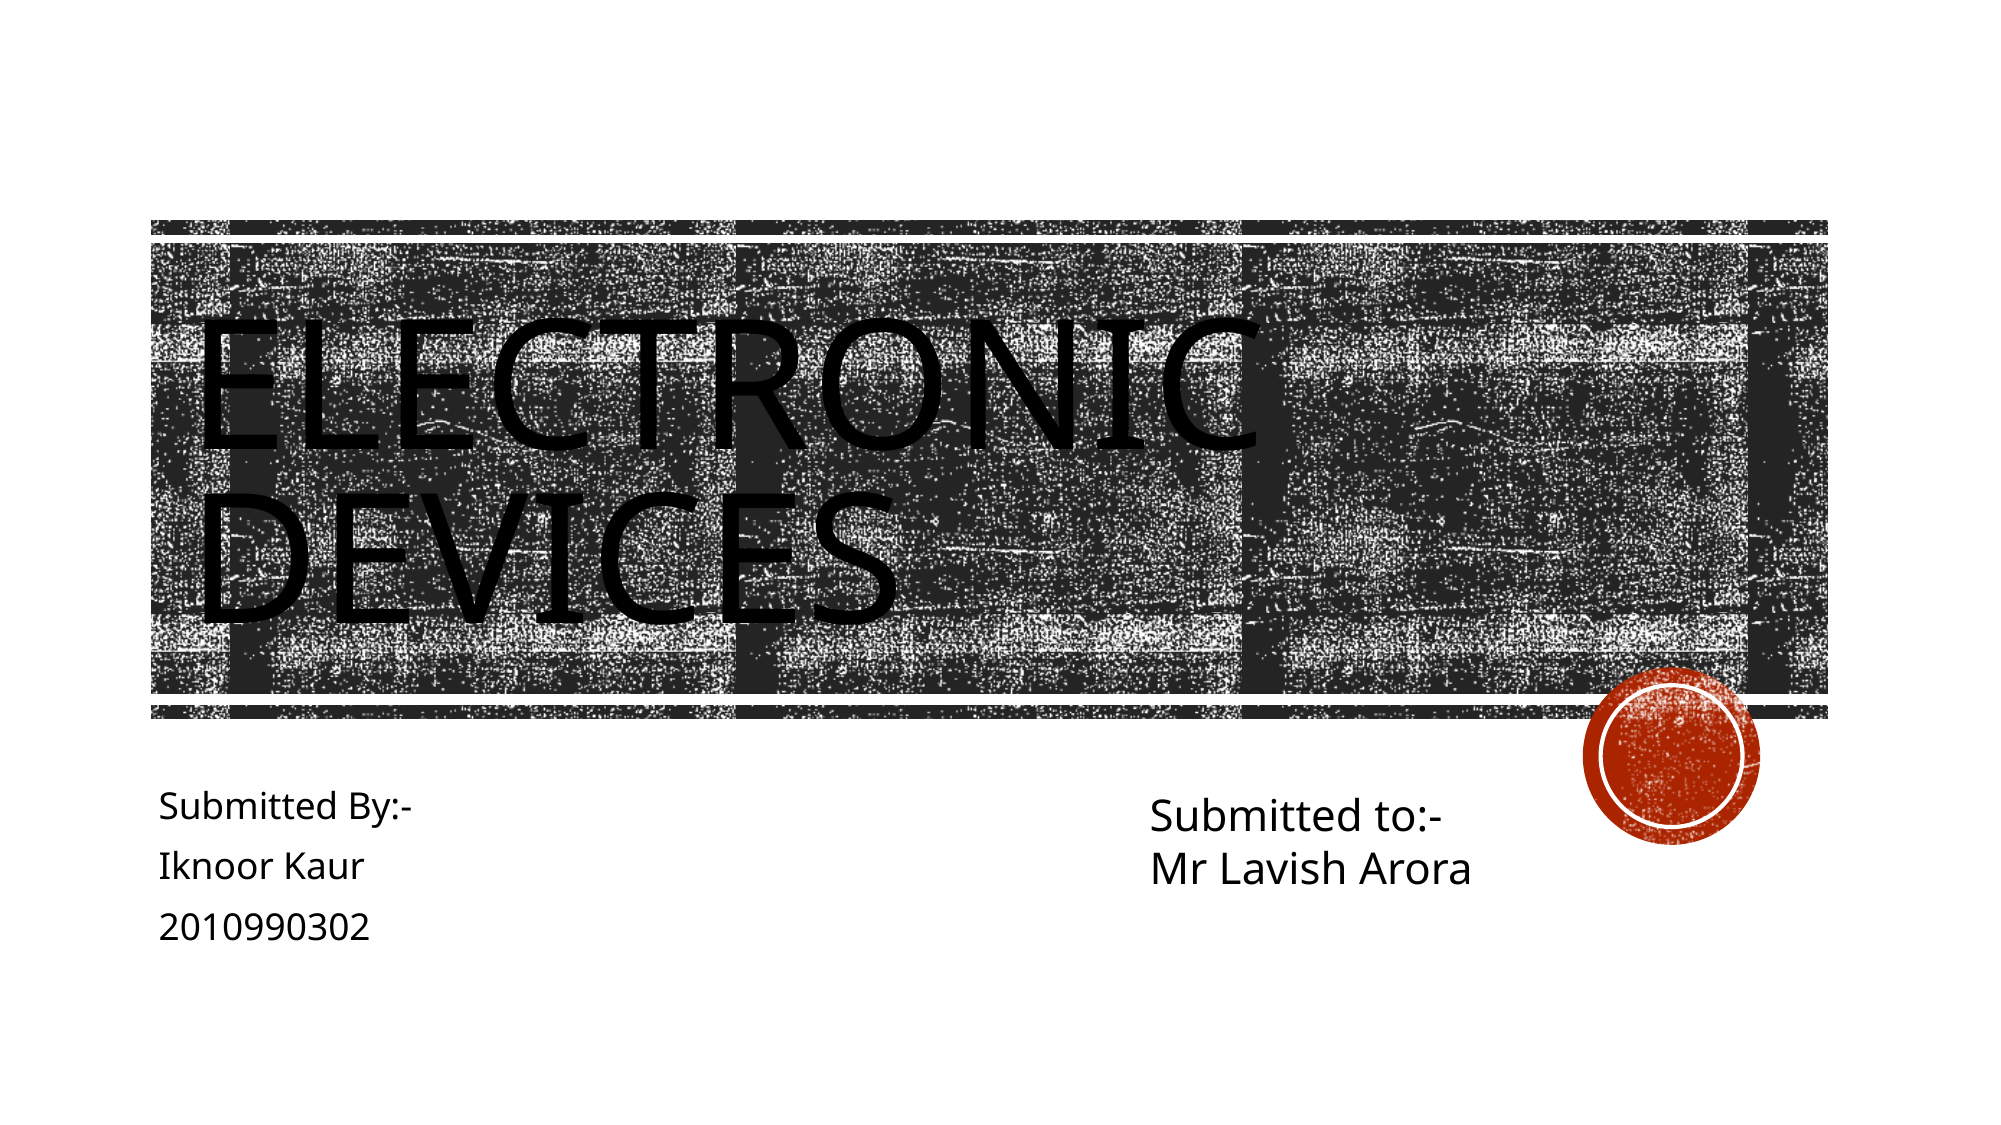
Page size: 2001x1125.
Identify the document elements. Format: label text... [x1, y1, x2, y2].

text_box Submitted to:- Mr Lavish Arora [1134, 780, 1857, 902]
subtitle Submitted By:- Iknoor Kaur 2010990302 [143, 780, 1439, 957]
title Electronic devices [172, 234, 1808, 733]
